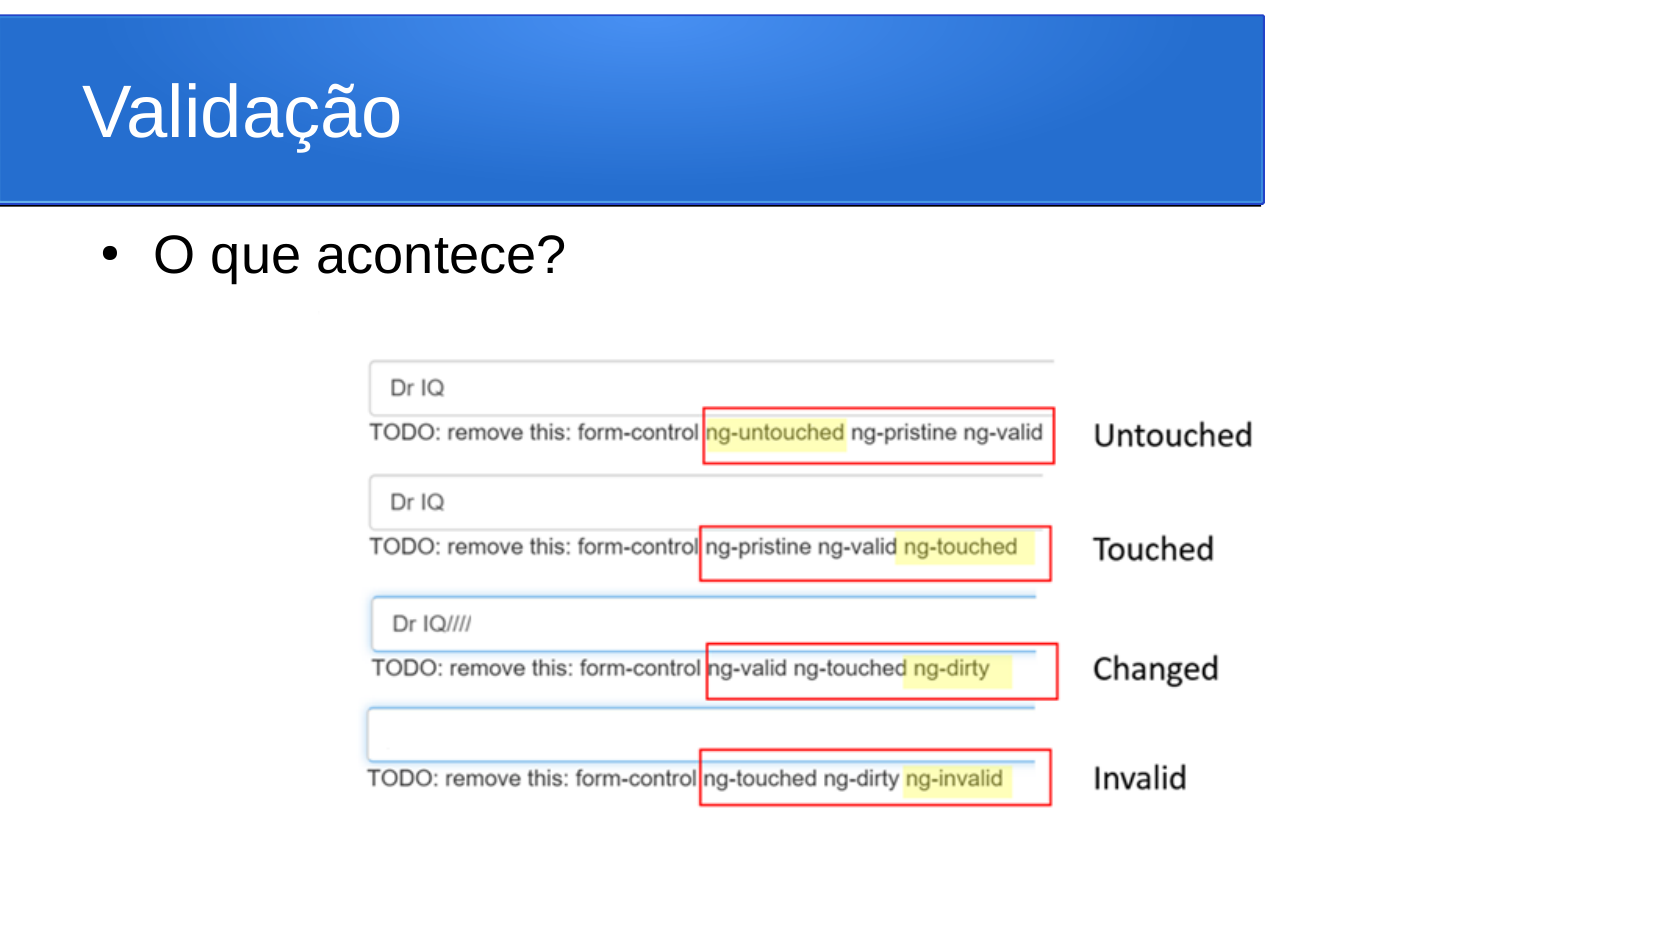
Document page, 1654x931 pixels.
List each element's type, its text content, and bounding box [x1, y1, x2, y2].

list O que acontece? [82, 224, 1571, 764]
title Validação [82, 35, 1235, 189]
picture [318, 311, 1278, 842]
